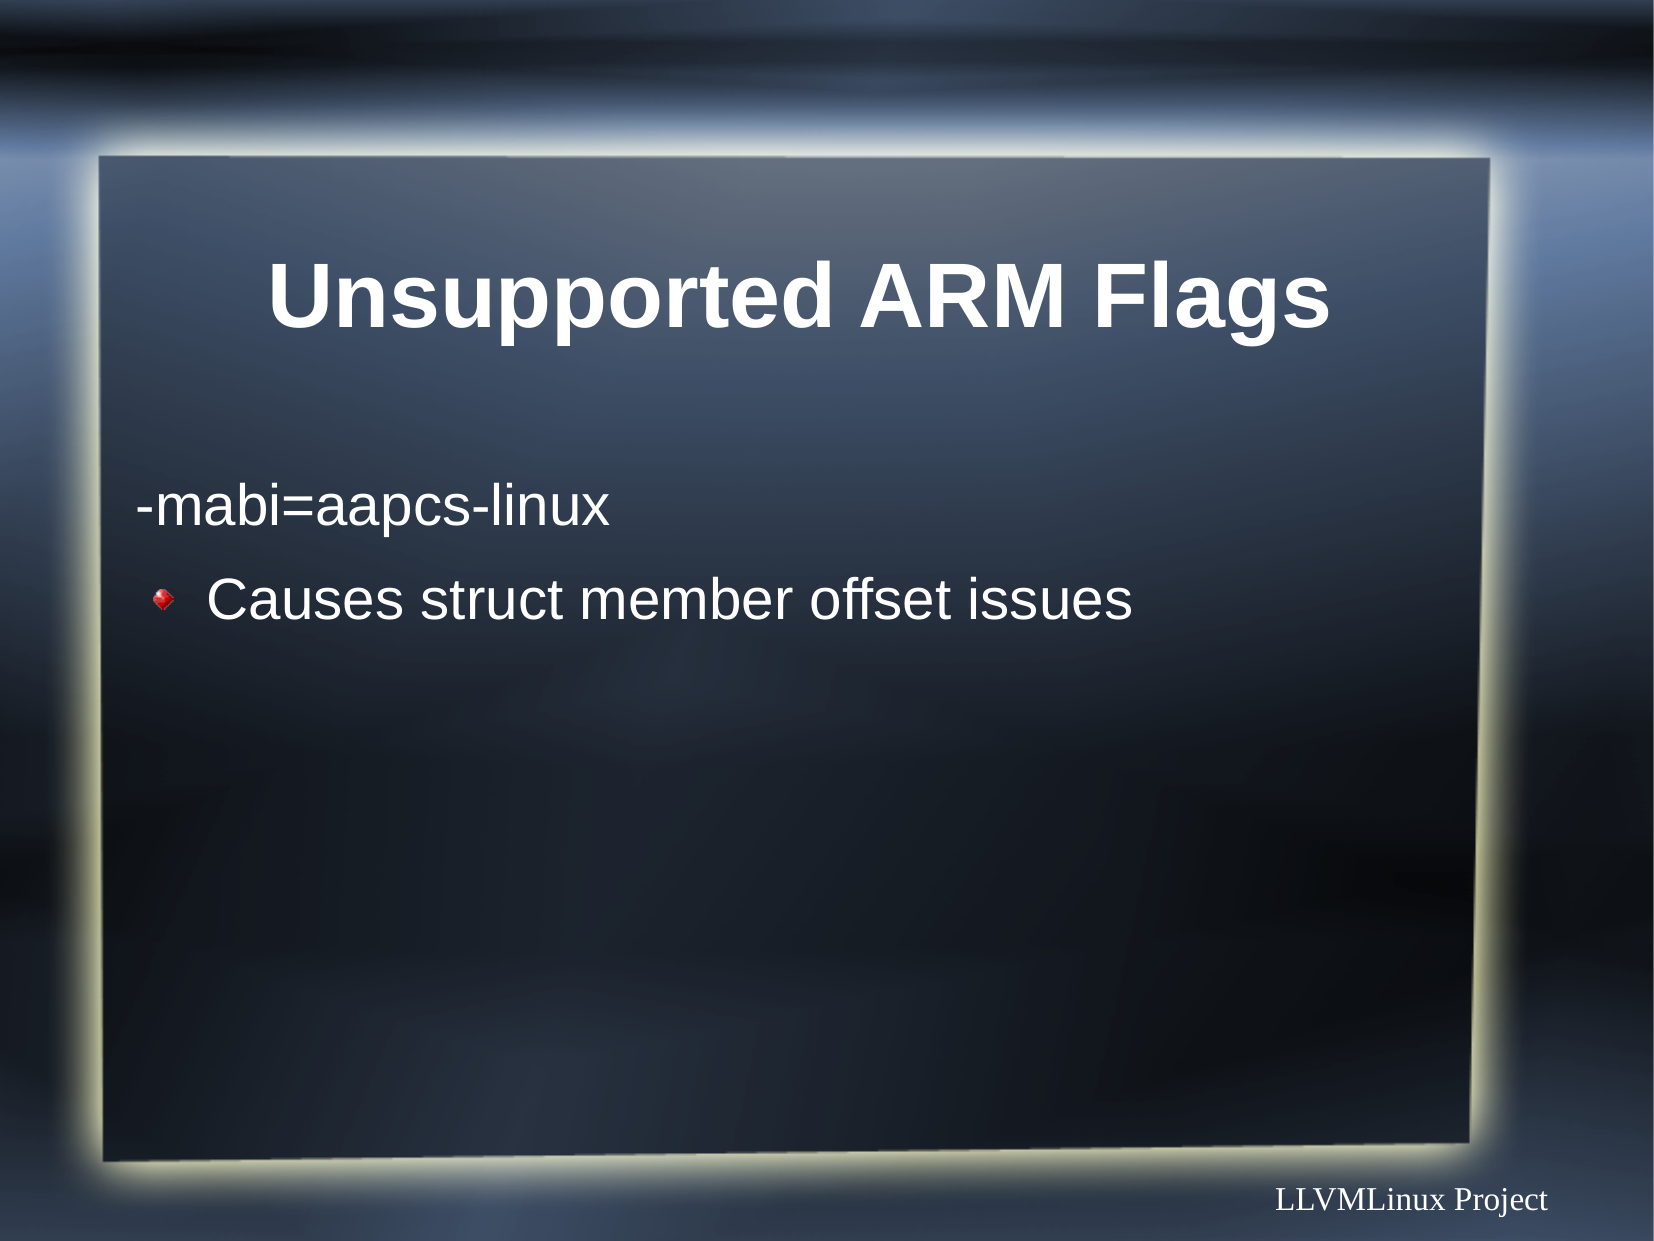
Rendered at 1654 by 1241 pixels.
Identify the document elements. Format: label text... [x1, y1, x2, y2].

title Unsupported ARM Flags [124, 177, 1477, 414]
list -mabi=aapcs-linux Causes struct member offset issues [135, 472, 1447, 1163]
picture [0, 0, 1654, 1241]
